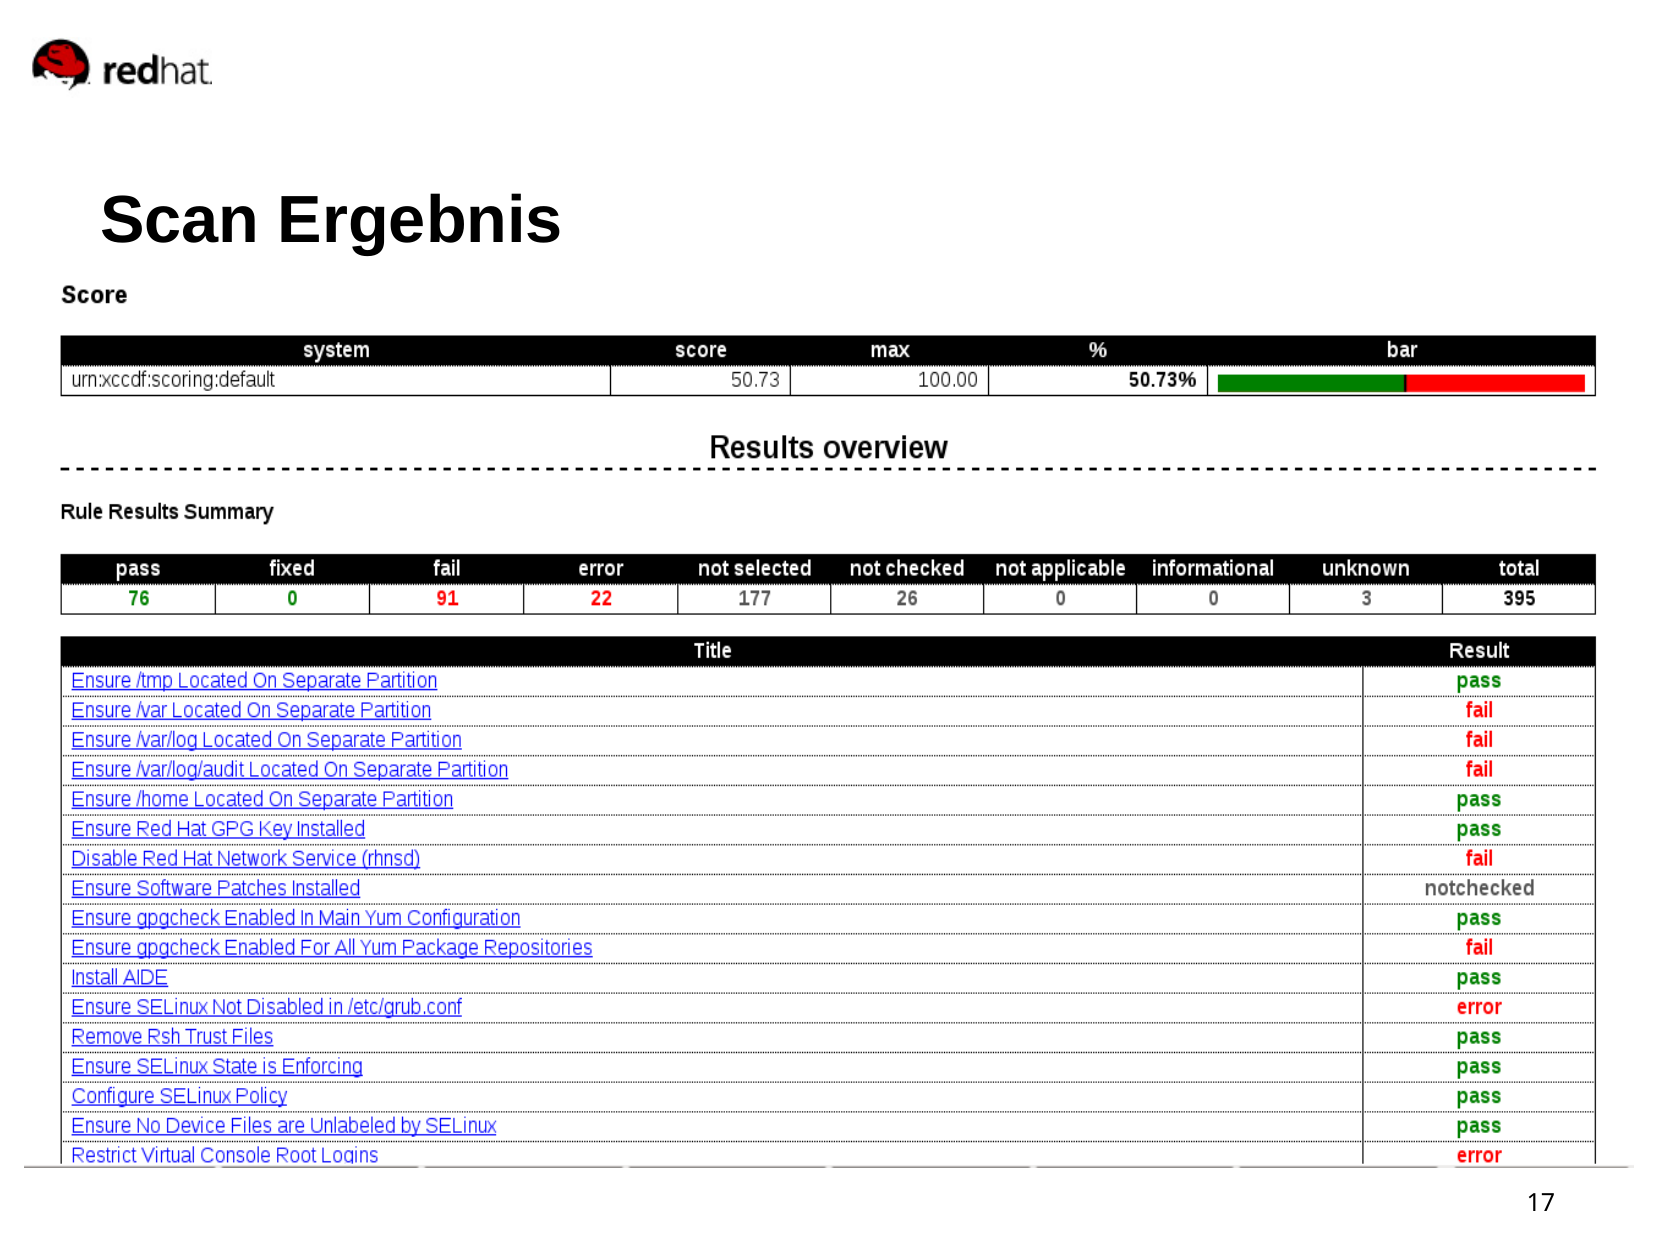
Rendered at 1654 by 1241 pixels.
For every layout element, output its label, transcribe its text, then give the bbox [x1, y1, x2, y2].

picture [31, 37, 212, 98]
picture [24, 279, 1634, 1168]
title Scan Ergebnis [100, 164, 1506, 275]
list [94, 1168, 1500, 1174]
